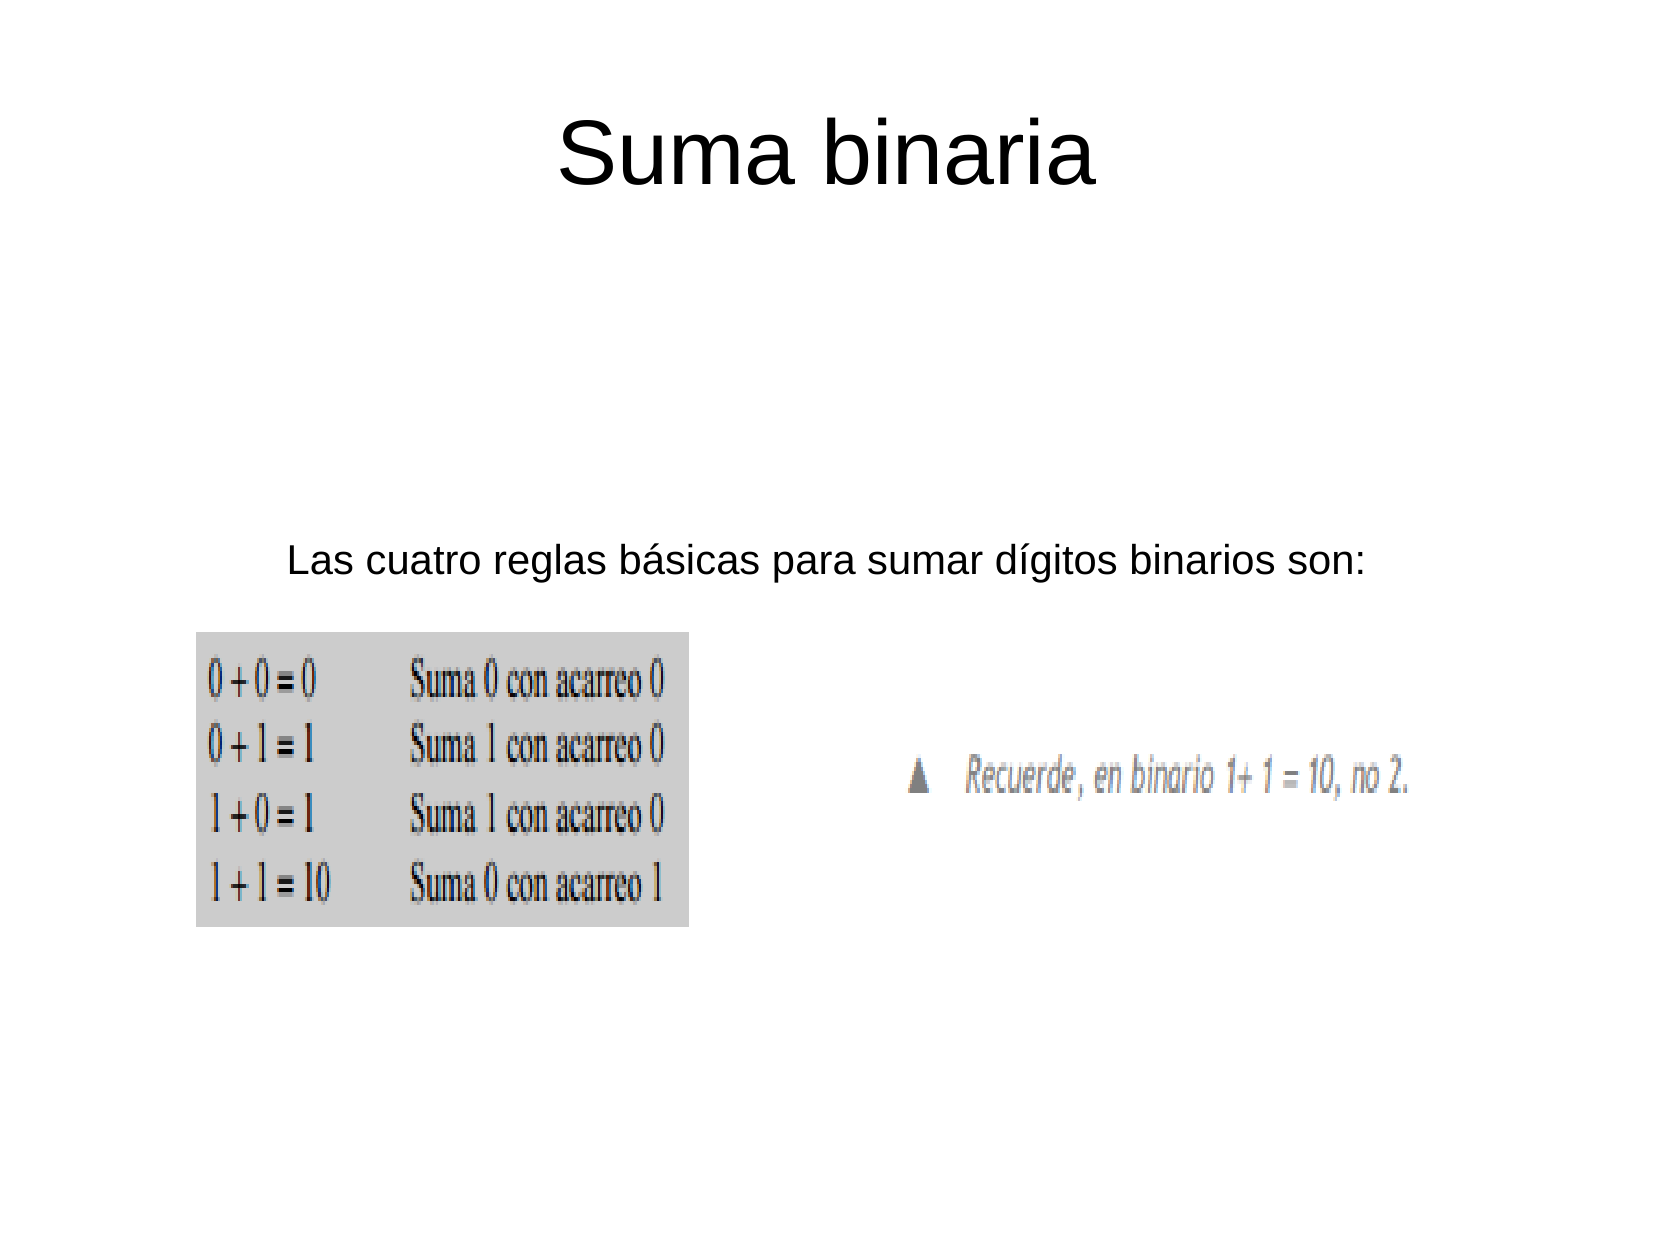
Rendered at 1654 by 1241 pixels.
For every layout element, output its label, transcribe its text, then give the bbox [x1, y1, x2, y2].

title Suma binaria [82, 49, 1571, 257]
subtitle Las cuatro reglas básicas para sumar dígitos binarios son: [82, 290, 1571, 1109]
picture [177, 620, 1447, 975]
